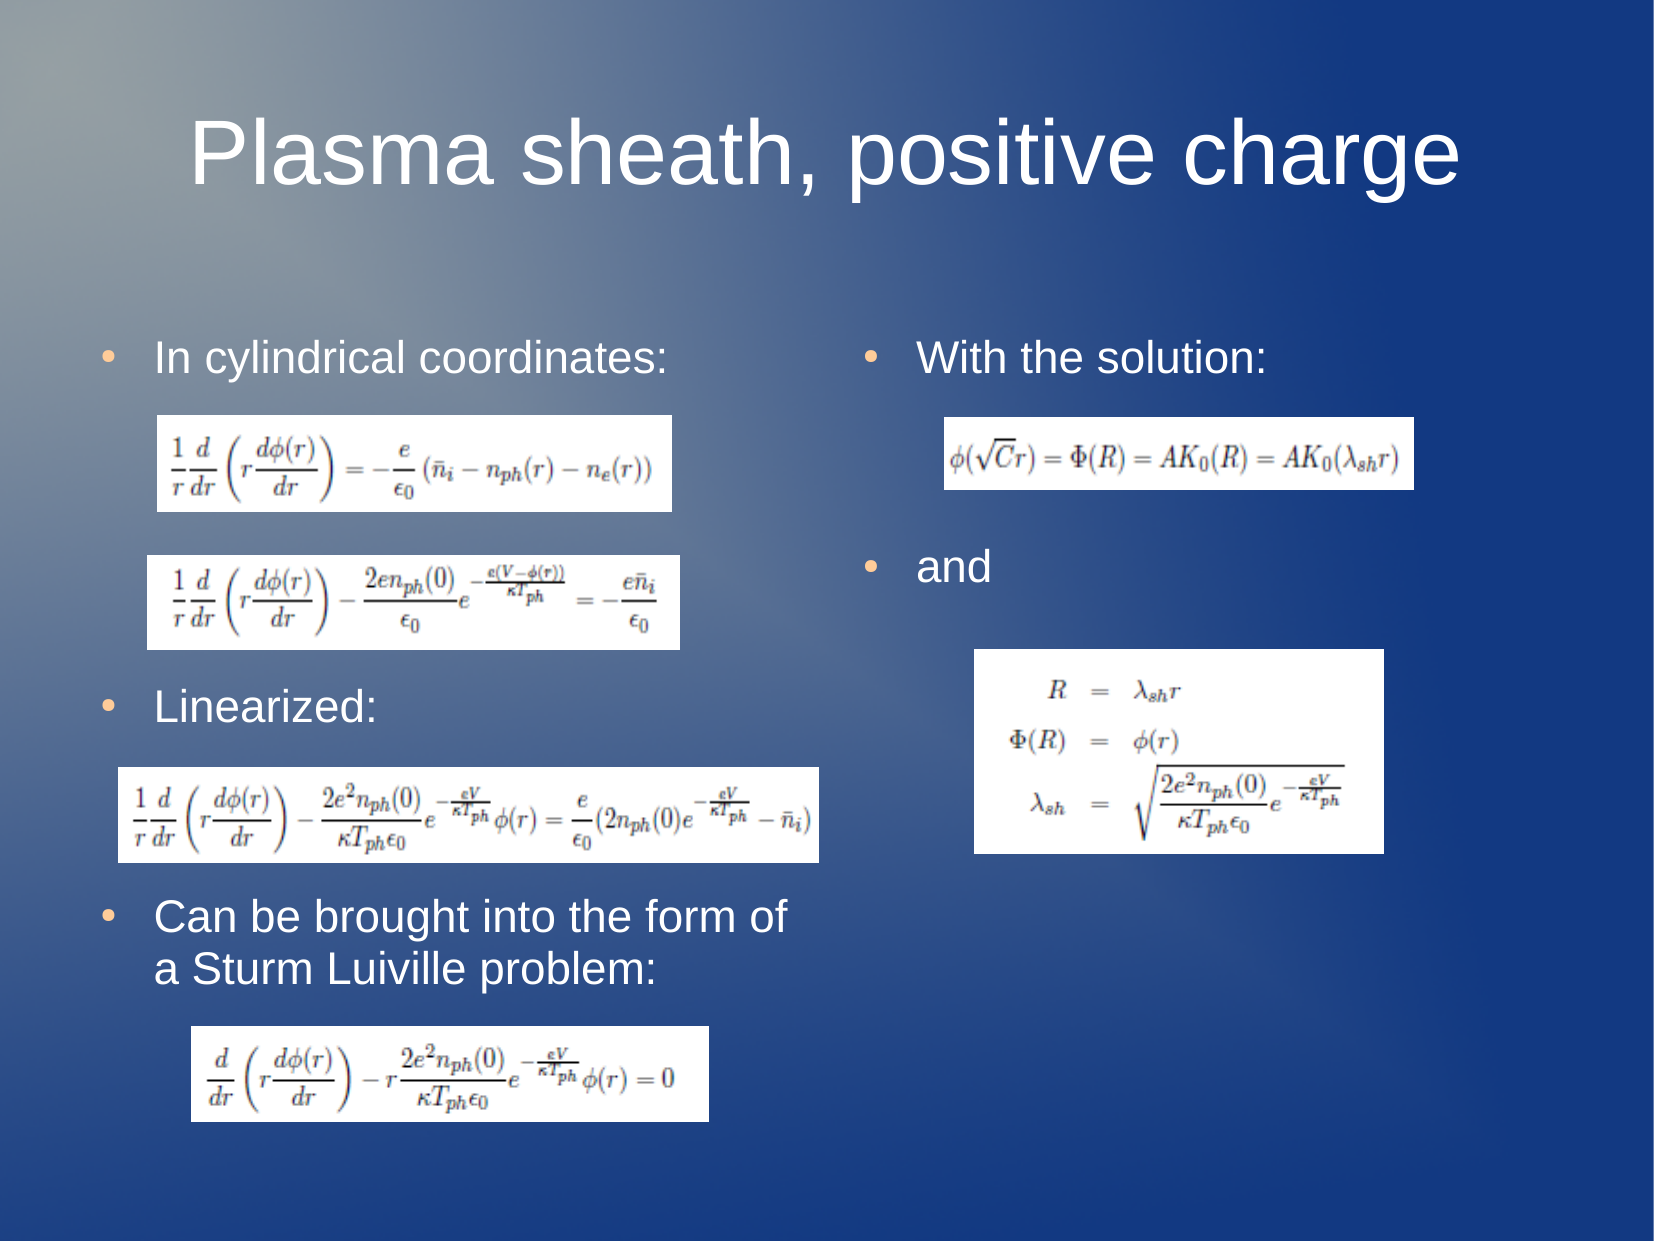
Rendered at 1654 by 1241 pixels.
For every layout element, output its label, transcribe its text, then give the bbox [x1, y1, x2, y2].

picture [147, 555, 680, 650]
list With the solution: and [845, 331, 1572, 1136]
list In cylindrical coordinates: Linearized: Can be brought into the form of a Sturm Luiville problem: [82, 331, 809, 1241]
picture [191, 1026, 709, 1123]
title Plasma sheath, positive charge [82, 49, 1571, 257]
picture [157, 415, 672, 512]
picture [0, 0, 1654, 1241]
